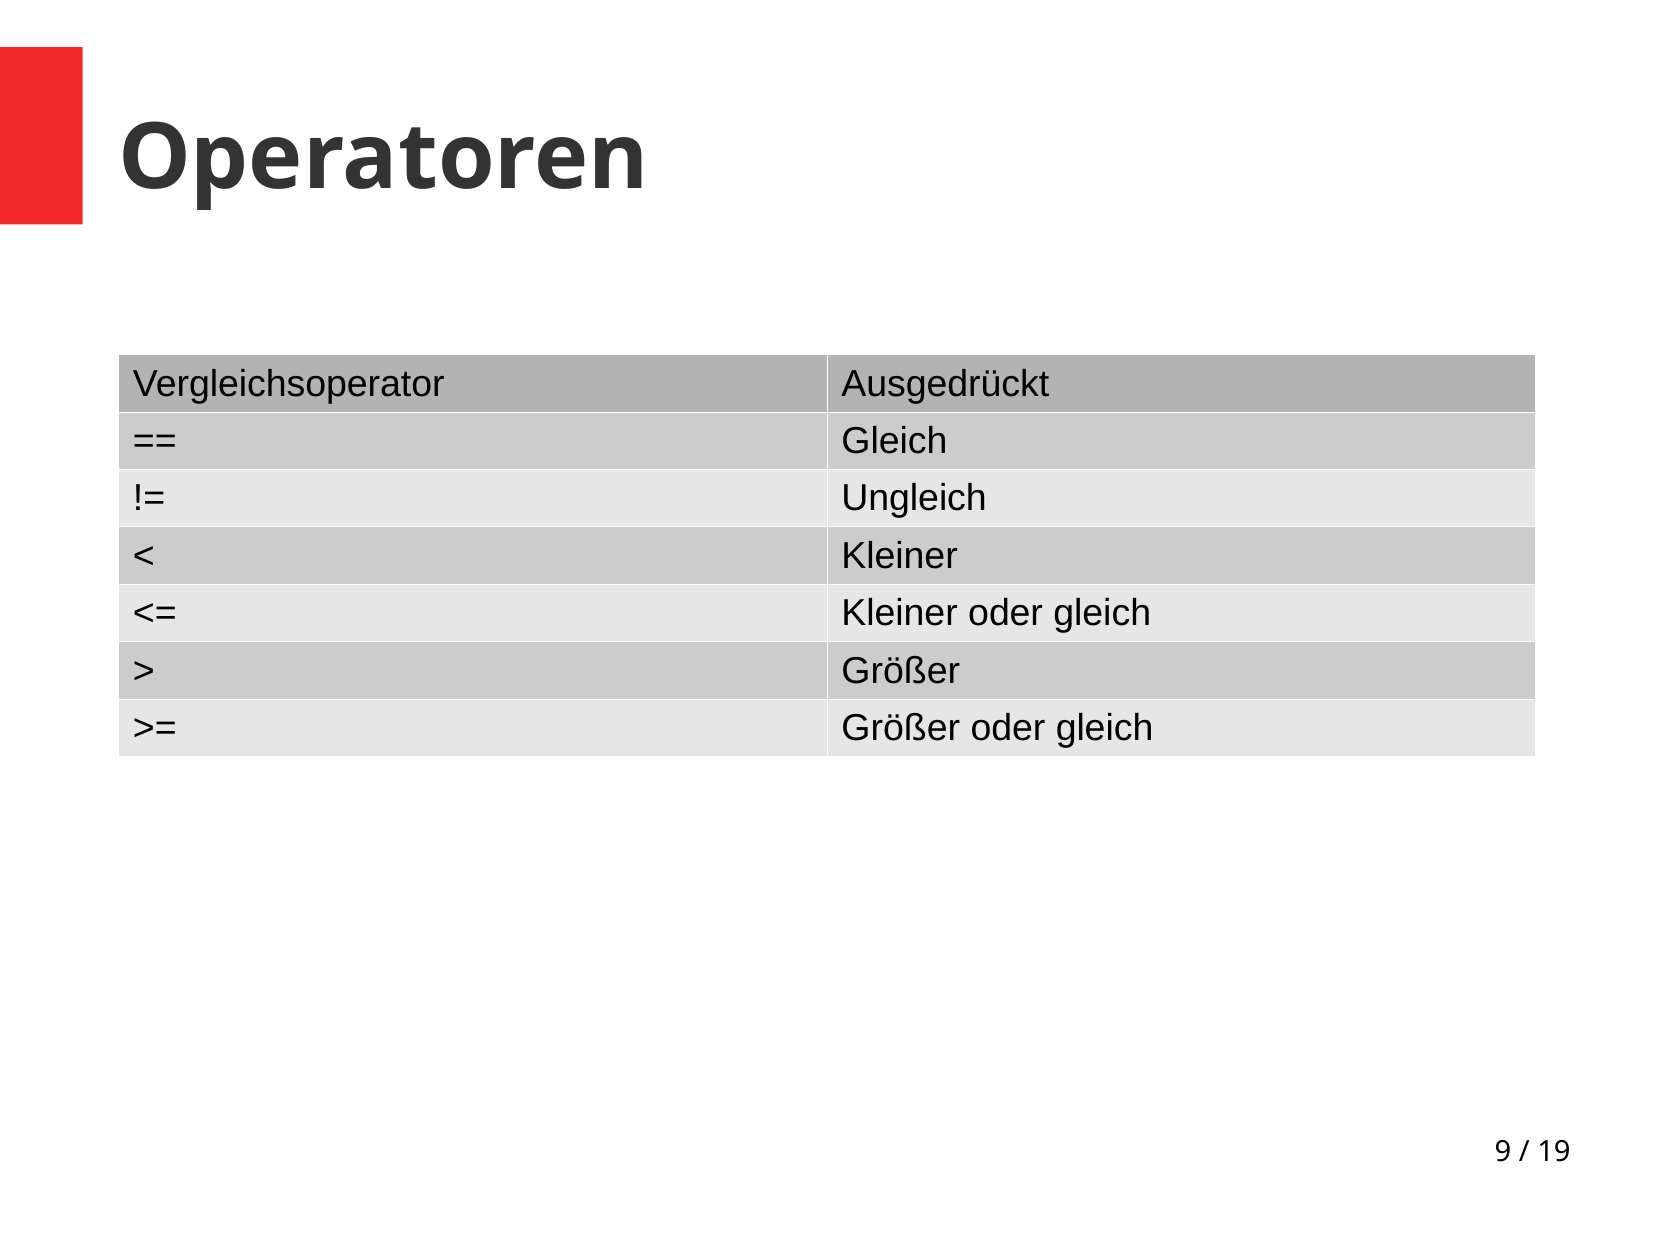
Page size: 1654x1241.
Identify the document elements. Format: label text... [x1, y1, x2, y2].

table_cell Kleiner oder gleich [828, 585, 1535, 641]
table_cell Größer [828, 642, 1535, 699]
table_cell <= [119, 585, 827, 641]
title Operatoren [118, 49, 1571, 257]
table_cell != [119, 470, 827, 526]
table_header Vergleichsoperator [119, 355, 827, 412]
table_cell >= [119, 700, 827, 756]
table_cell Ungleich [828, 470, 1535, 526]
table_cell > [119, 642, 827, 699]
table_cell < [119, 527, 827, 584]
table_cell Gleich [828, 413, 1535, 469]
table_cell Kleiner [828, 527, 1535, 584]
table_cell Größer oder gleich [828, 700, 1535, 756]
table_header Ausgedrückt [828, 355, 1535, 412]
table_cell == [119, 413, 827, 469]
